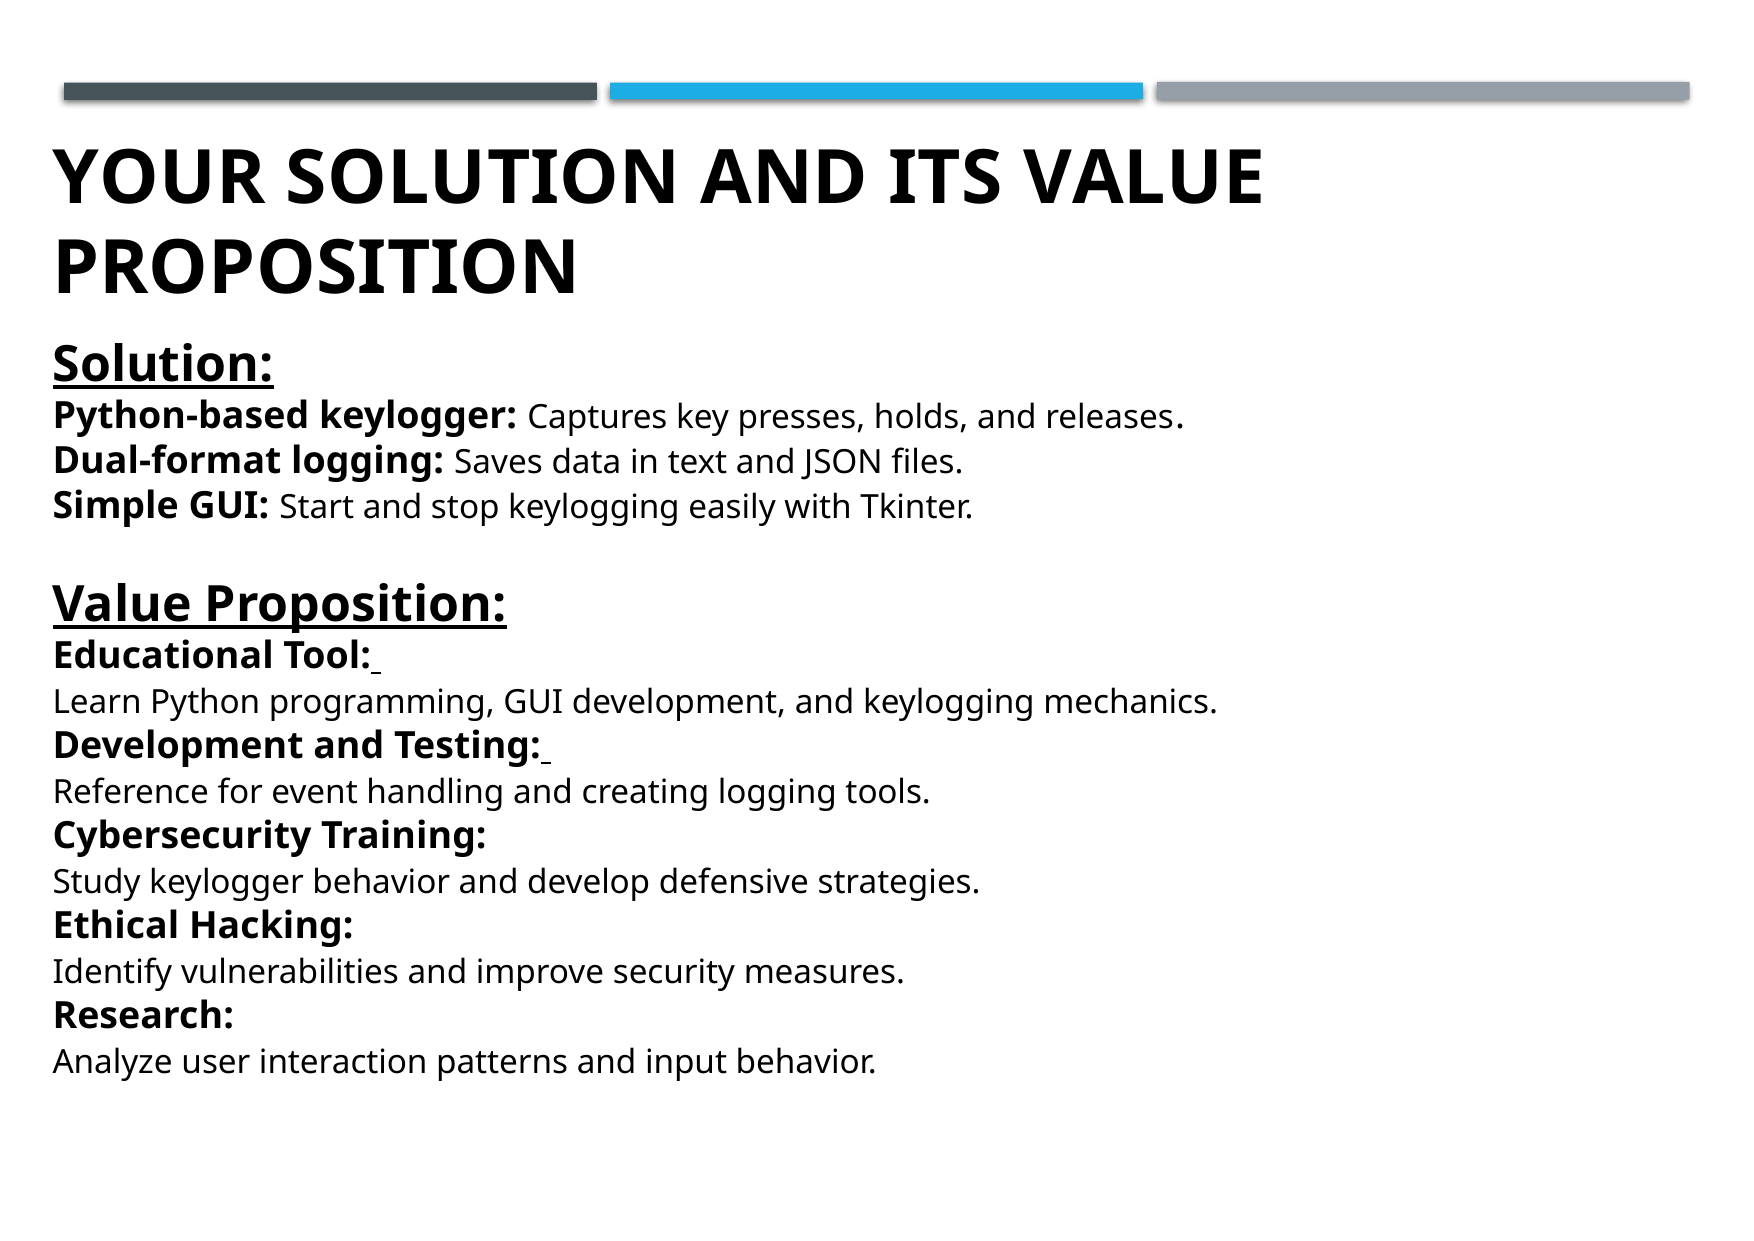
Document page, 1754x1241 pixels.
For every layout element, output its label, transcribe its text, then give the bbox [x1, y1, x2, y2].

title YOUR SOLUTION AND ITS VALUE PROPOSITION Solution: Python-based keylogger: Captures key presses, holds, and releases. Dual-format logging: Saves data in text and JSON files. Simple GUI: Start and stop keylogging easily with Tkinter. Value Proposition: Educational Tool: Learn Python programming, GUI development, and keylogging mechanics. Development and Testing: Reference for event handling and creating logging tools. Cybersecurity Training: Study keylogger behavior and develop defensive strategies. Ethical Hacking: Identify vulnerabilities and improve security measures. Research: Analyze user interaction patterns and input behavior. [37, 600, 1625, 815]
